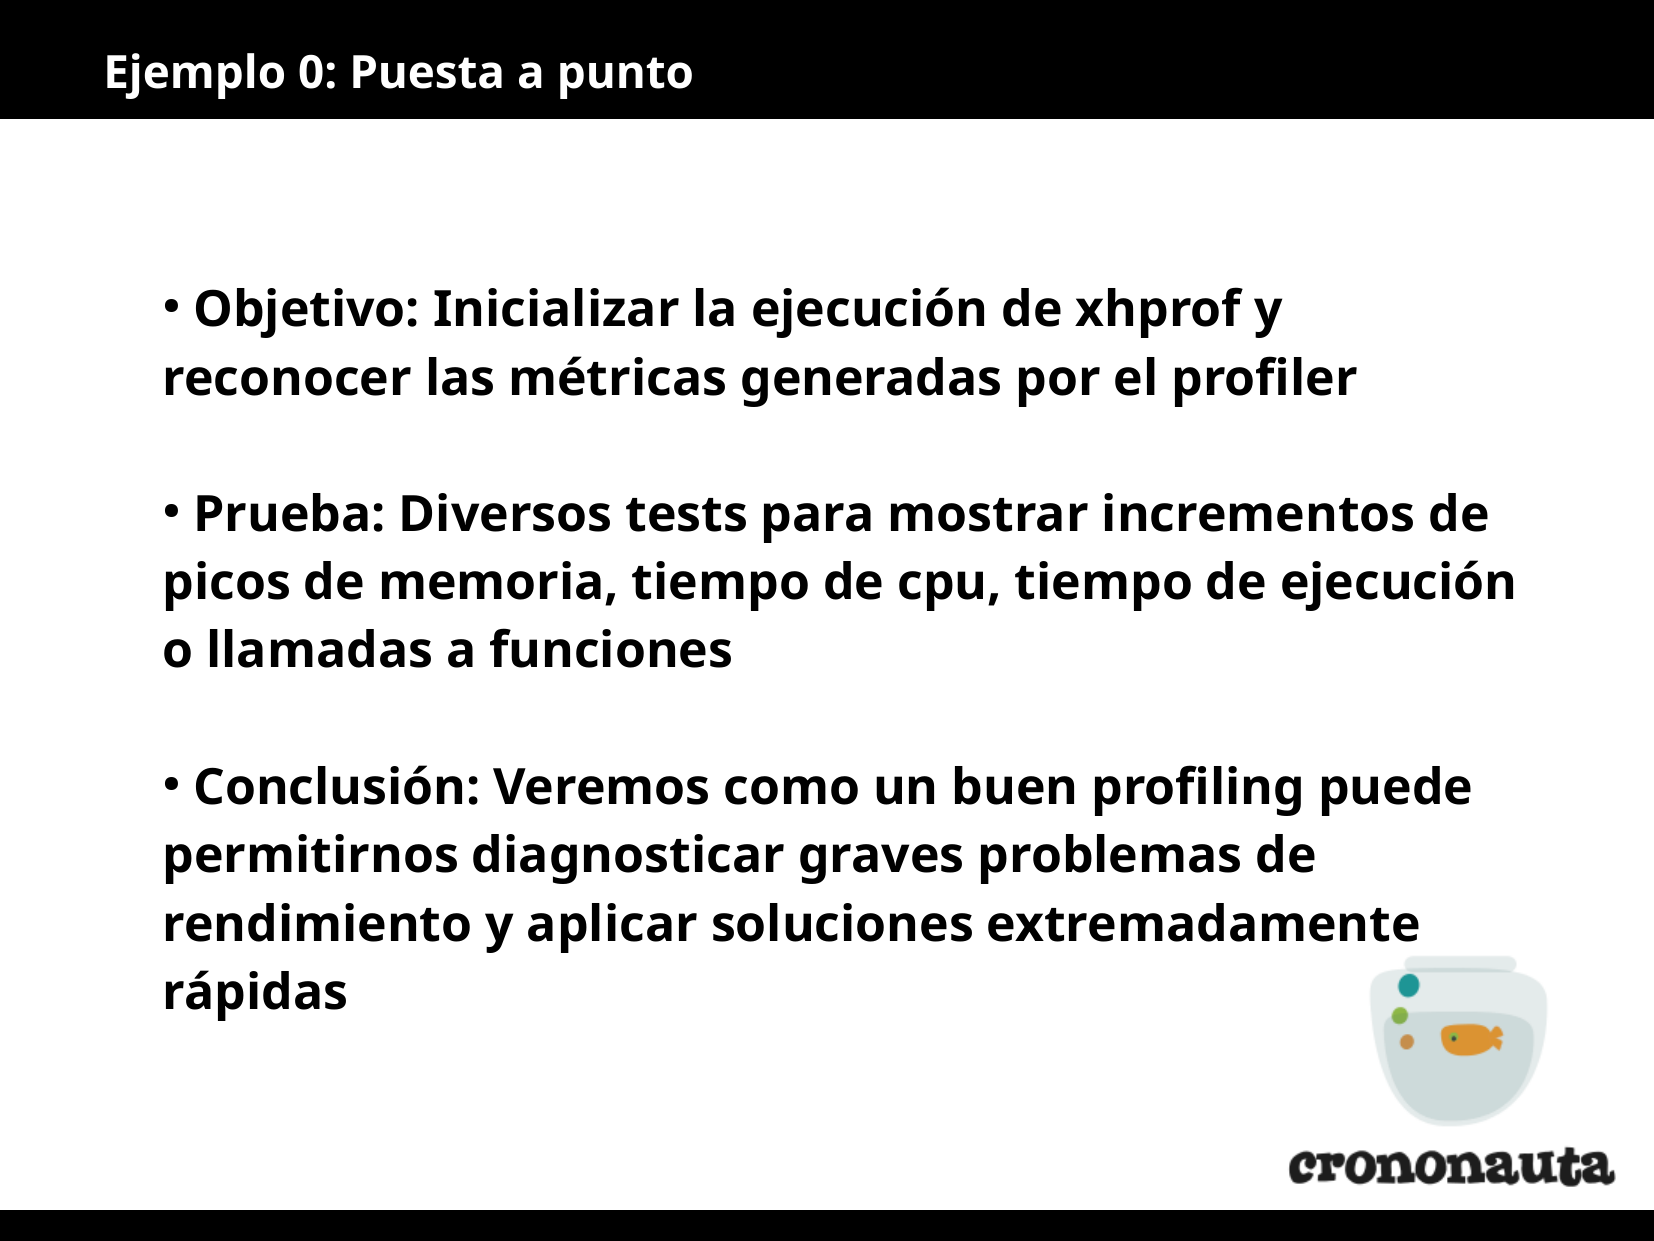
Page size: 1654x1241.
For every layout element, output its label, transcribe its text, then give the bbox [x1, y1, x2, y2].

picture [1240, 944, 1637, 1196]
text_box Ejemplo 0: Puesta a punto [88, 31, 681, 99]
text_box Objetivo: Inicializar la ejecución de xhprof y reconocer las métricas generadas por el profiler Prueba: Diversos tests para mostrar incrementos de picos de memoria, tiempo de cpu, tiempo de ejecución o llamadas a funciones Conclusión: Veremos como un buen profiling puede permitirnos diagnosticar graves problemas de rendimiento y aplicar soluciones extremadamente rápidas [147, 265, 1536, 897]
